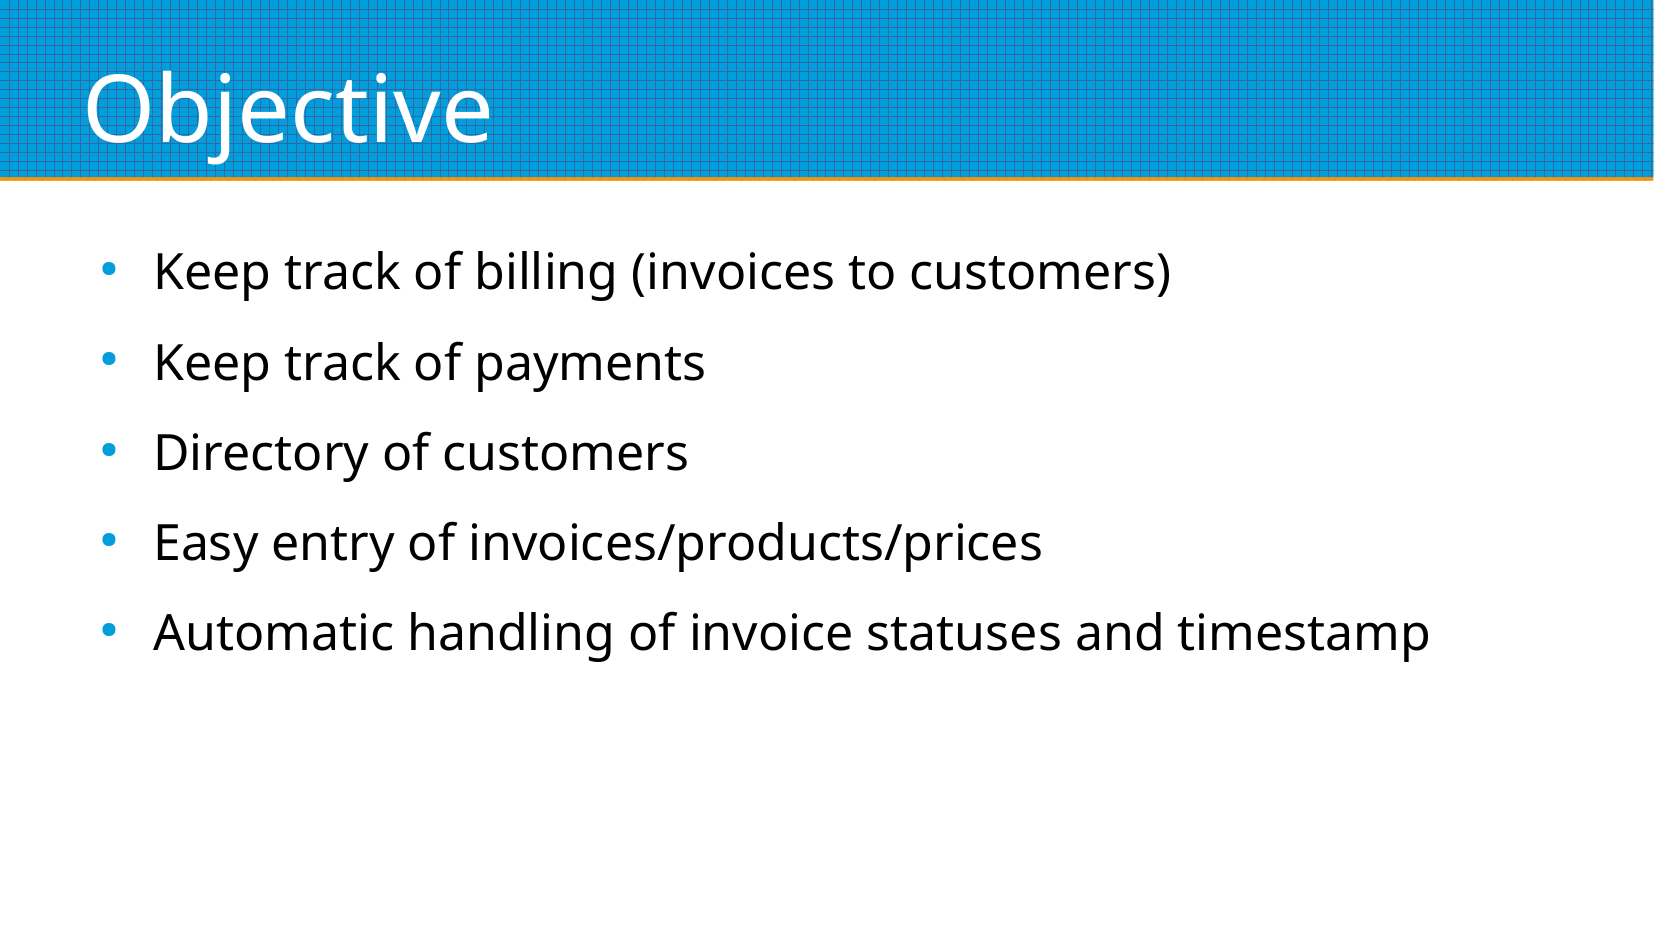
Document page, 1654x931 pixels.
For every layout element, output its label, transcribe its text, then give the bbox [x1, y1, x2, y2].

title Objective [82, 14, 1571, 171]
list Keep track of billing (invoices to customers) Keep track of payments Directory of customers Easy entry of invoices/products/prices Automatic handling of invoice statuses and timestamp [82, 236, 1563, 811]
